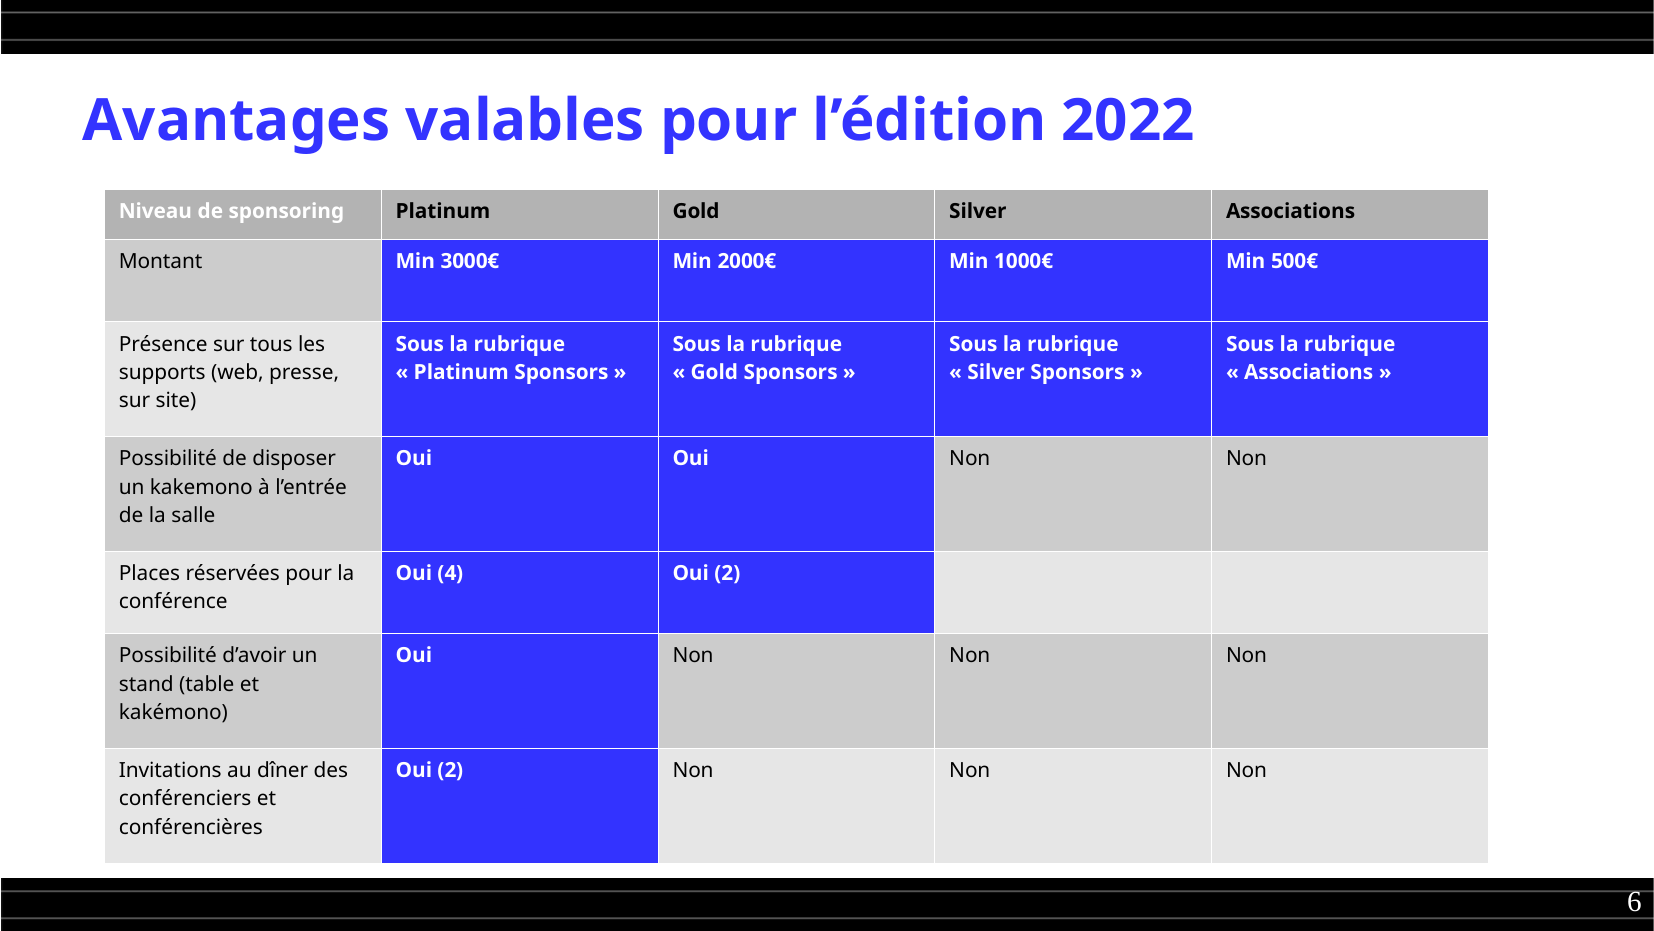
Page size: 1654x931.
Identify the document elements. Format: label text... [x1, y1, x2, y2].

table_cell Possibilité de disposer un kakemono à l’entrée de la salle [105, 437, 381, 551]
table_cell Oui [659, 437, 934, 551]
table_cell Possibilité d’avoir un stand (table et kakémono) [105, 634, 381, 748]
title Avantages valables pour l’édition 2022 [82, 39, 1571, 195]
table_cell Oui (2) [659, 552, 934, 633]
table_cell Min 2000€ [659, 240, 934, 321]
table_cell Non [935, 749, 1211, 863]
table_cell [935, 552, 1211, 633]
table_cell Montant [105, 240, 381, 321]
table_header Gold [659, 190, 934, 239]
table_cell Non [659, 634, 934, 748]
table_cell Sous la rubrique « Platinum Sponsors » [382, 322, 658, 436]
table_cell Oui (2) [382, 749, 658, 863]
table_cell Oui [382, 437, 658, 551]
table_cell Places réservées pour la conférence [105, 552, 381, 633]
table_cell Min 3000€ [382, 240, 658, 321]
table_cell Non [1212, 437, 1488, 551]
table_cell Non [935, 437, 1211, 551]
table_cell Min 1000€ [935, 240, 1211, 321]
table_cell Non [1212, 634, 1488, 748]
table_cell Non [1212, 749, 1488, 863]
table_cell Sous la rubrique « Silver Sponsors » [935, 322, 1211, 436]
table_header Platinum [382, 190, 658, 239]
table_cell Non [935, 634, 1211, 748]
picture [1, 0, 1654, 54]
table_header Niveau de sponsoring [105, 190, 381, 239]
table_cell Présence sur tous les supports (web, presse, sur site) [105, 322, 381, 436]
table_cell Sous la rubrique « Gold Sponsors » [659, 322, 934, 436]
table_header Silver [935, 190, 1211, 239]
table_cell Oui [382, 634, 658, 748]
picture [1, 878, 1654, 931]
table_cell Invitations au dîner des conférenciers et conférencières [105, 749, 381, 863]
table_cell Min 500€ [1212, 240, 1488, 321]
table_cell [1212, 552, 1488, 633]
table_cell Non [659, 749, 934, 863]
table_header Associations [1212, 190, 1488, 239]
table_cell Sous la rubrique « Associations » [1212, 322, 1488, 436]
table_cell Oui (4) [382, 552, 658, 633]
